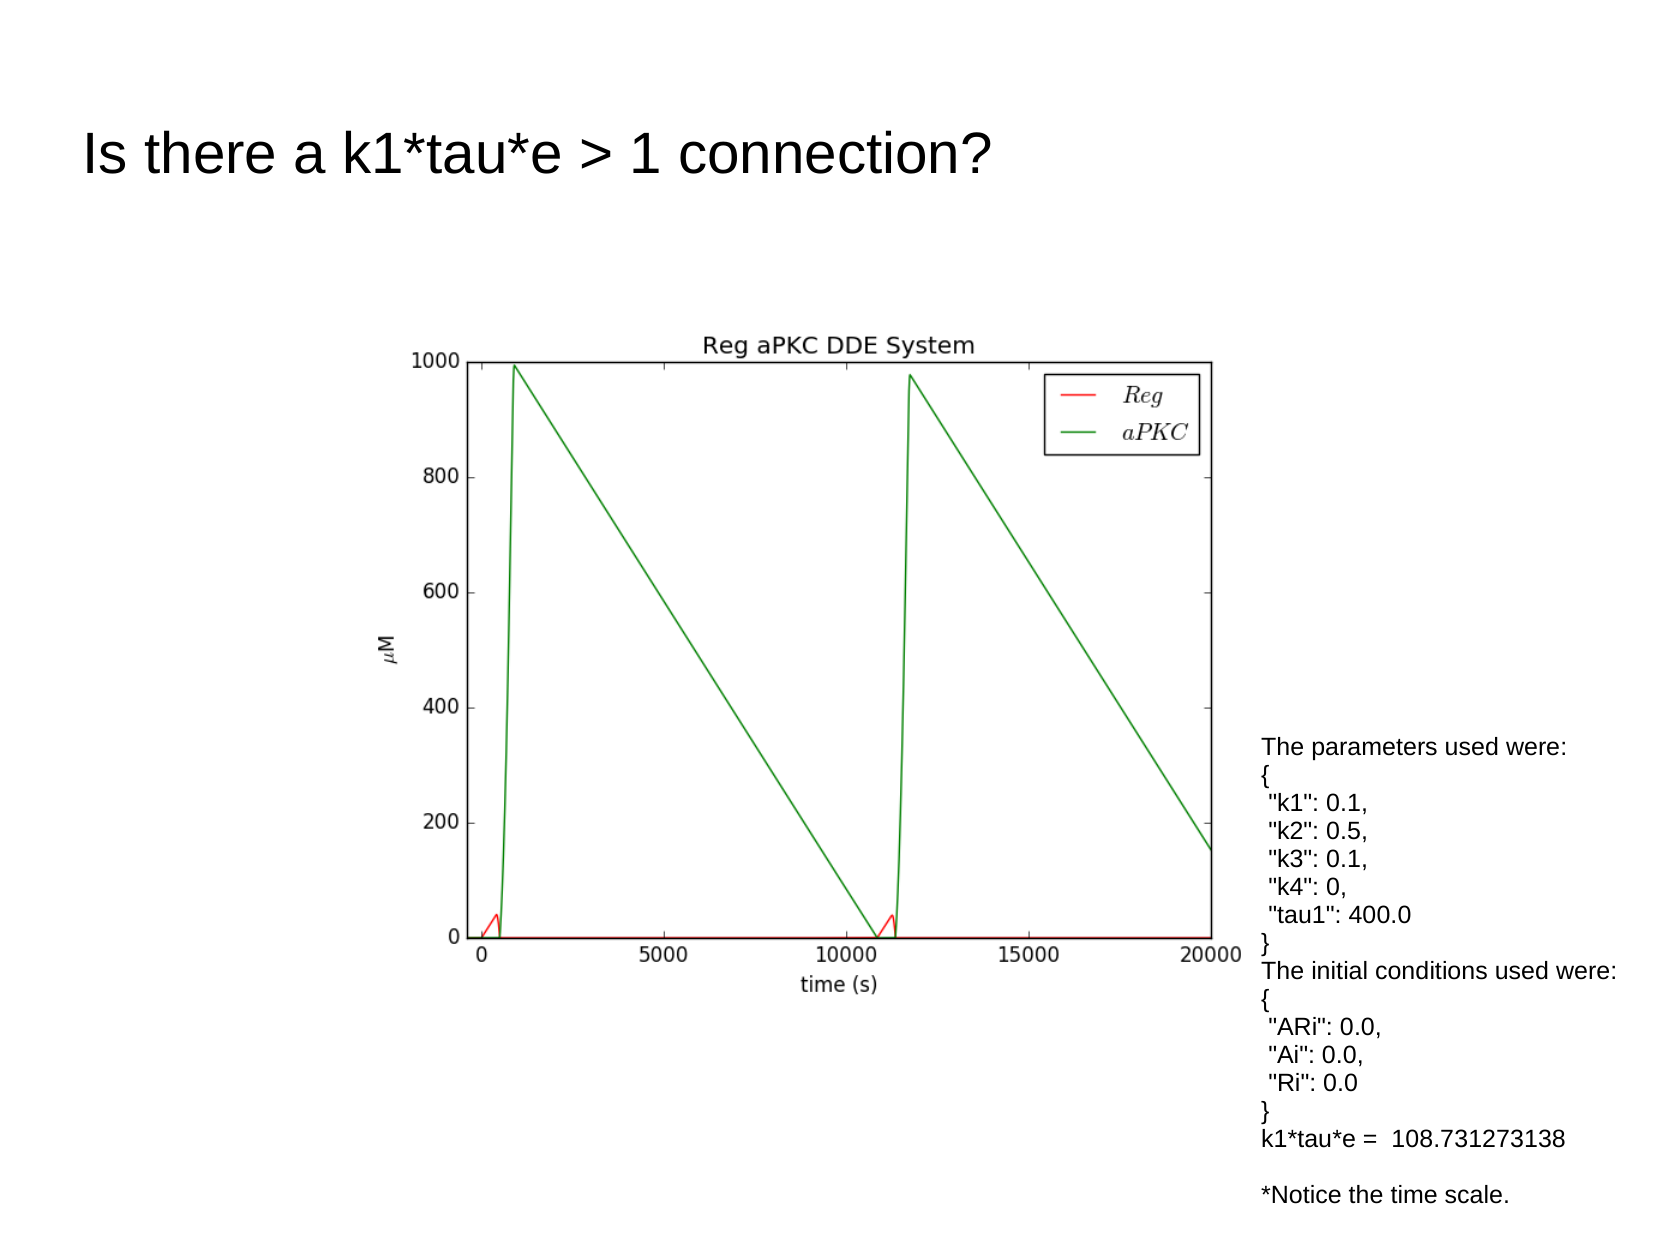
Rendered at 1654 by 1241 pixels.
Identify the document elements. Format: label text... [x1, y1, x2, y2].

picture [347, 290, 1307, 1010]
text_box The parameters used were: { "k1": 0.1, "k2": 0.5, "k3": 0.1, "k4": 0, "tau1": 400.0 } The initial conditions used were: { "ARi": 0.0, "Ai": 0.0, "Ri": 0.0 } k1*tau*e = 108.731273138 *Notice the time scale. [1246, 725, 1654, 1241]
title Is there a k1*tau*e > 1 connection? [82, 49, 1571, 257]
